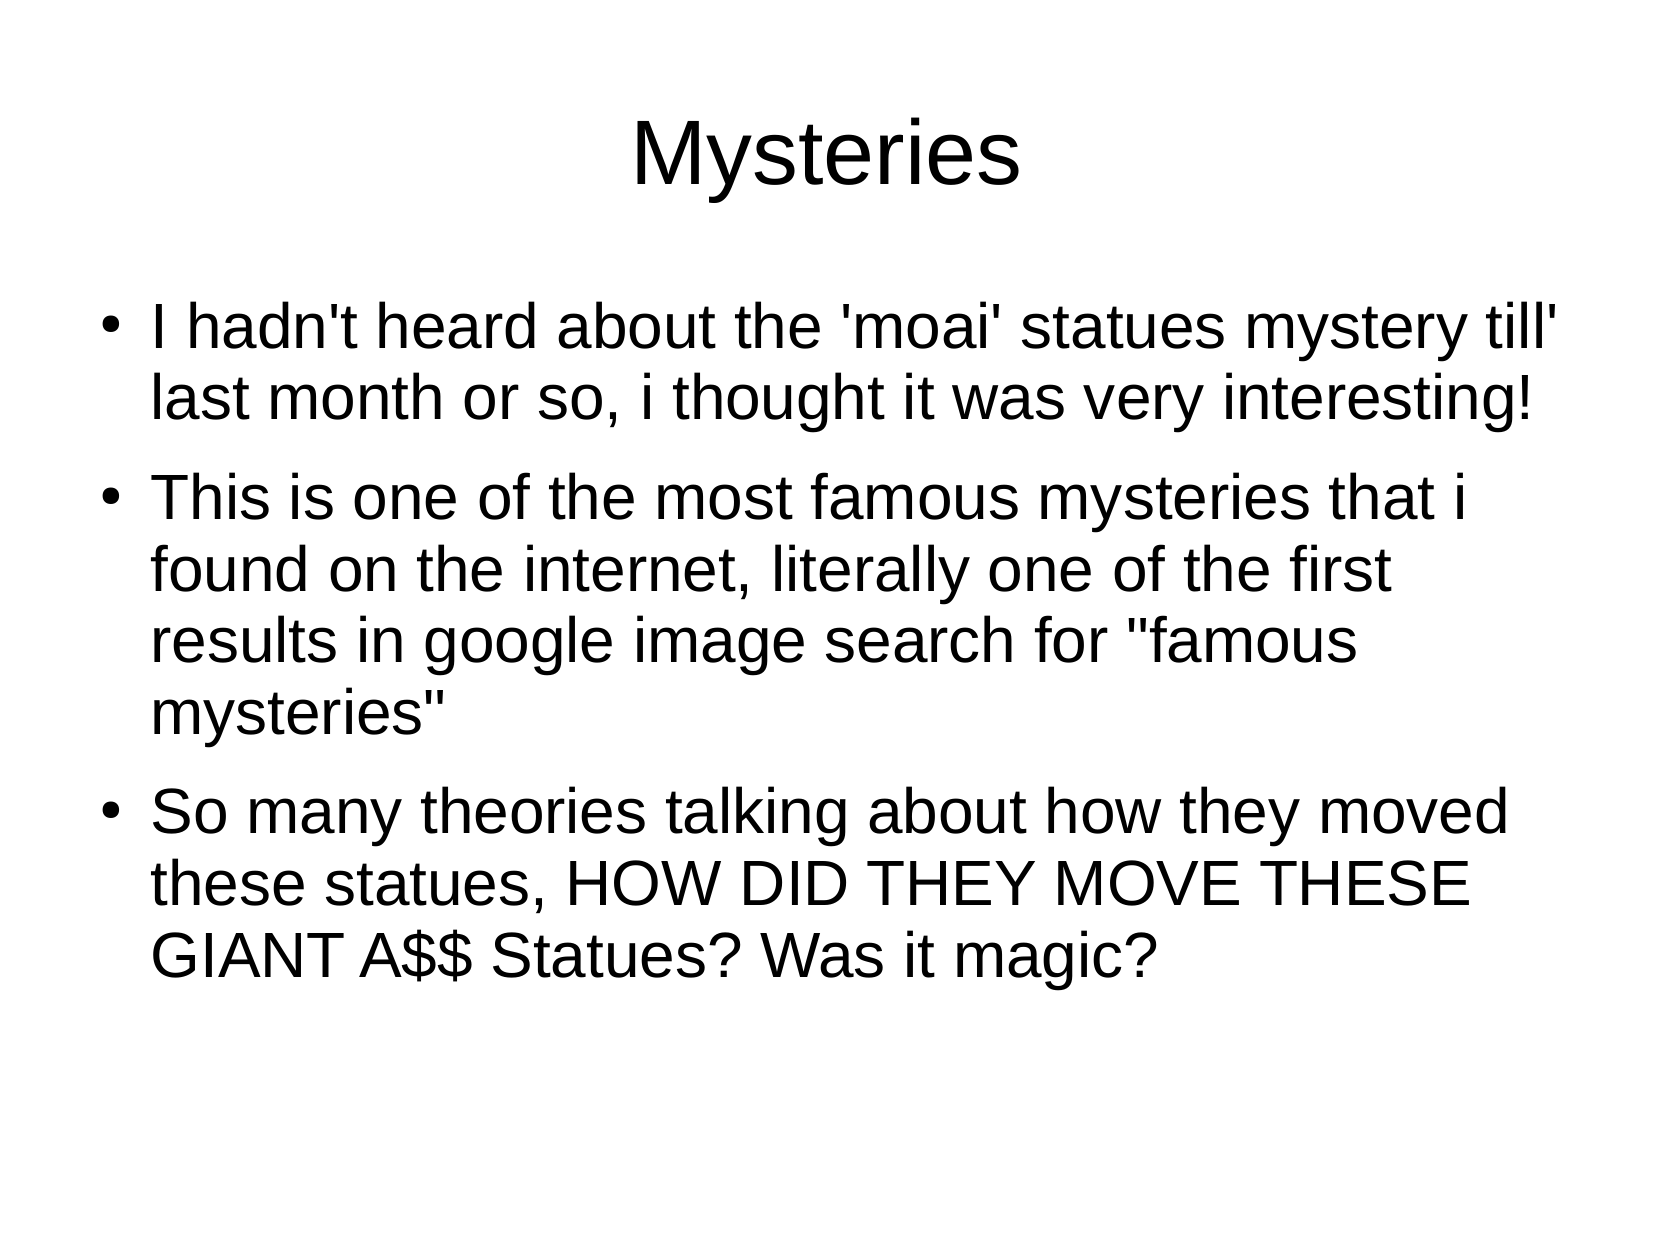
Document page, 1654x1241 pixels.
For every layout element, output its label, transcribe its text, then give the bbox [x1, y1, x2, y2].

list I hadn't heard about the 'moai' statues mystery till' last month or so, i thought it was very interesting! This is one of the most famous mysteries that i found on the internet, literally one of the first results in google image search for "famous mysteries" So many theories talking about how they moved these statues, HOW DID THEY MOVE THESE GIANT A$$ Statues? Was it magic? [82, 290, 1571, 1010]
title Mysteries [82, 49, 1571, 257]
